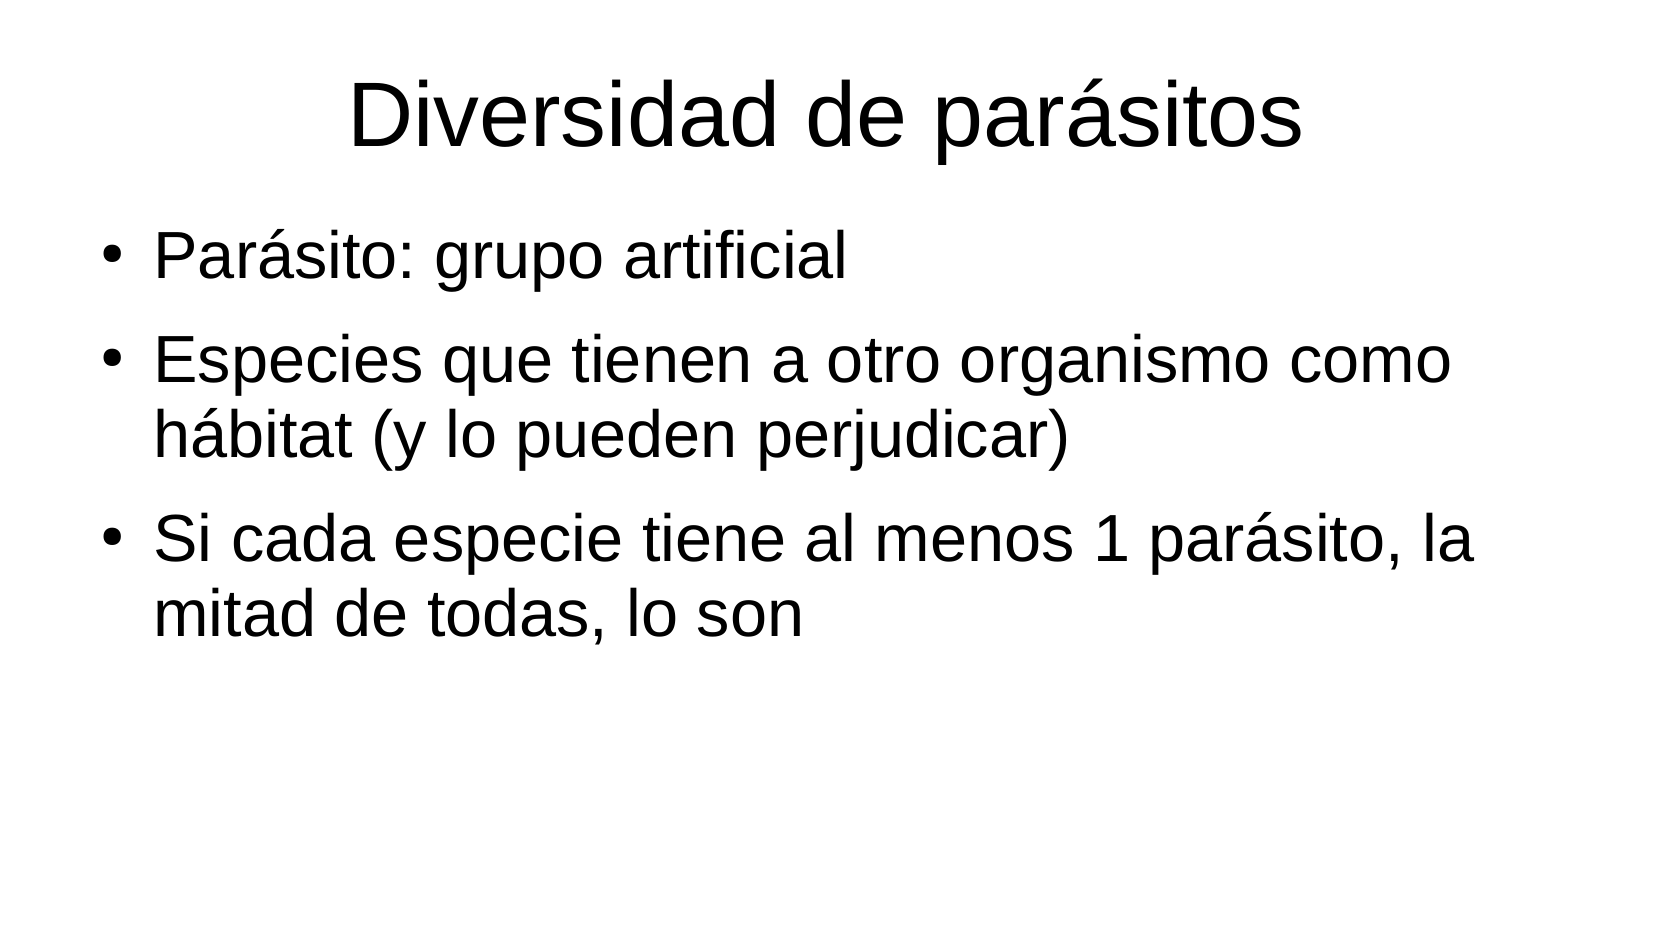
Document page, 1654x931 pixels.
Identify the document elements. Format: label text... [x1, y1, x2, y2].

list Parásito: grupo artificial Especies que tienen a otro organismo como hábitat (y lo pueden perjudicar) Si cada especie tiene al menos 1 parásito, la mitad de todas, lo son [82, 217, 1571, 758]
title Diversidad de parásitos [82, 37, 1571, 193]
